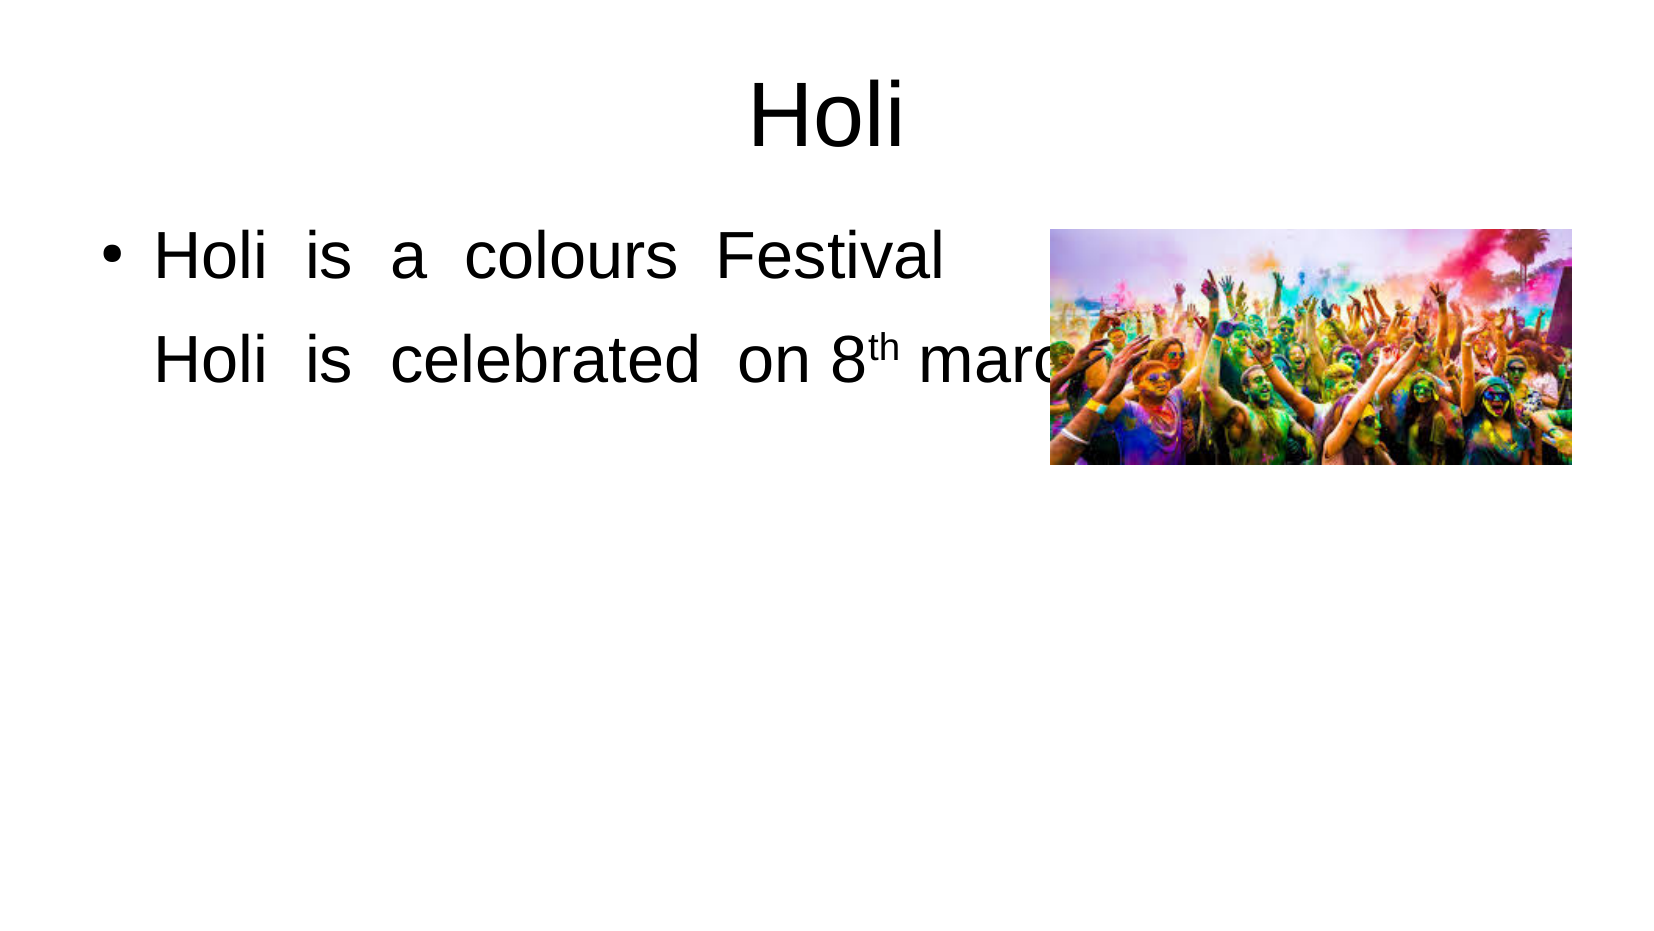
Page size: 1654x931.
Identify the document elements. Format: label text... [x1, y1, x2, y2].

list Holi is a colours Festival Holi is celebrated on 8th march [82, 217, 1571, 758]
picture [1050, 229, 1572, 466]
title Holi [82, 37, 1571, 193]
